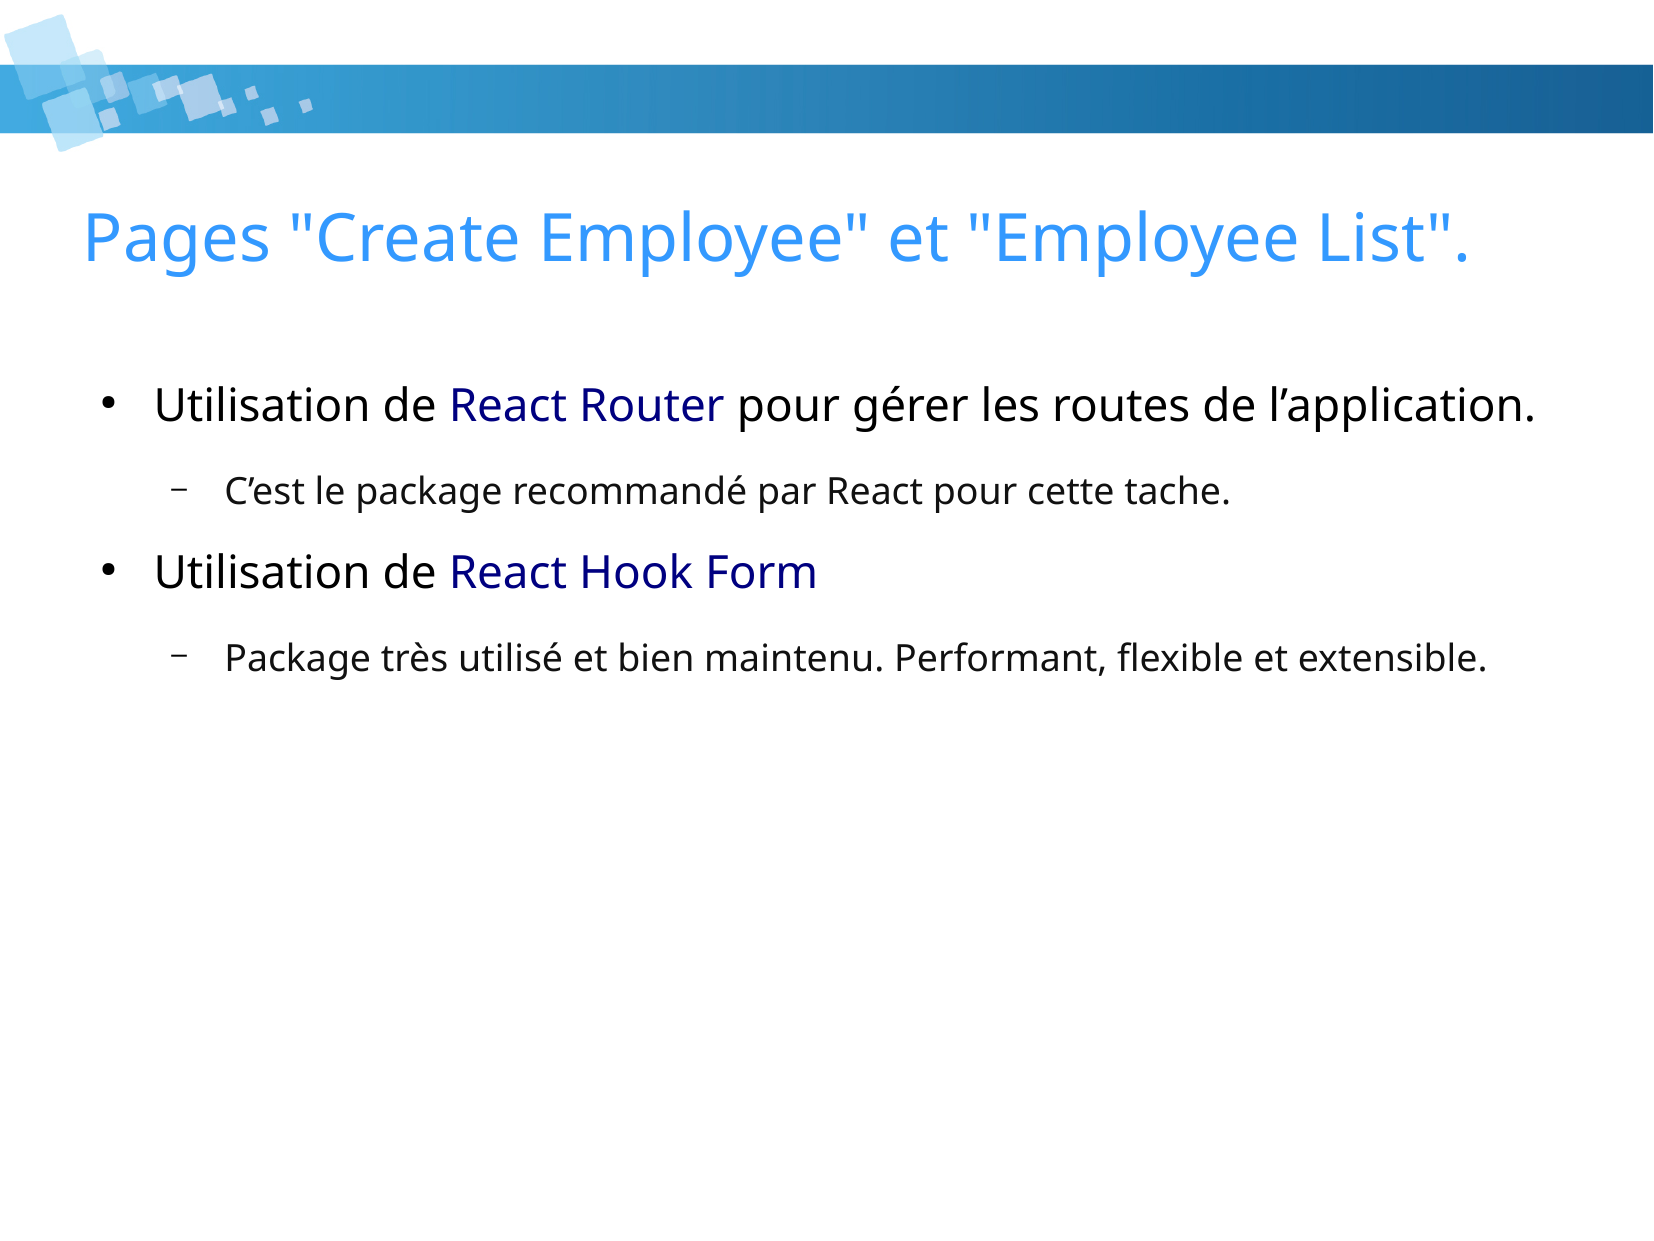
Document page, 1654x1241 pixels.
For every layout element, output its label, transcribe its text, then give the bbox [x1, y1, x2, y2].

list Utilisation de React Router pour gérer les routes de l’application. C’est le package recommandé par React pour cette tache. Utilisation de React Hook Form Package très utilisé et bien maintenu. Performant, flexible et extensible. [82, 372, 1571, 1093]
picture [0, 0, 1653, 1238]
title Pages "Create Employee" et "Employee List". [82, 132, 1571, 340]
